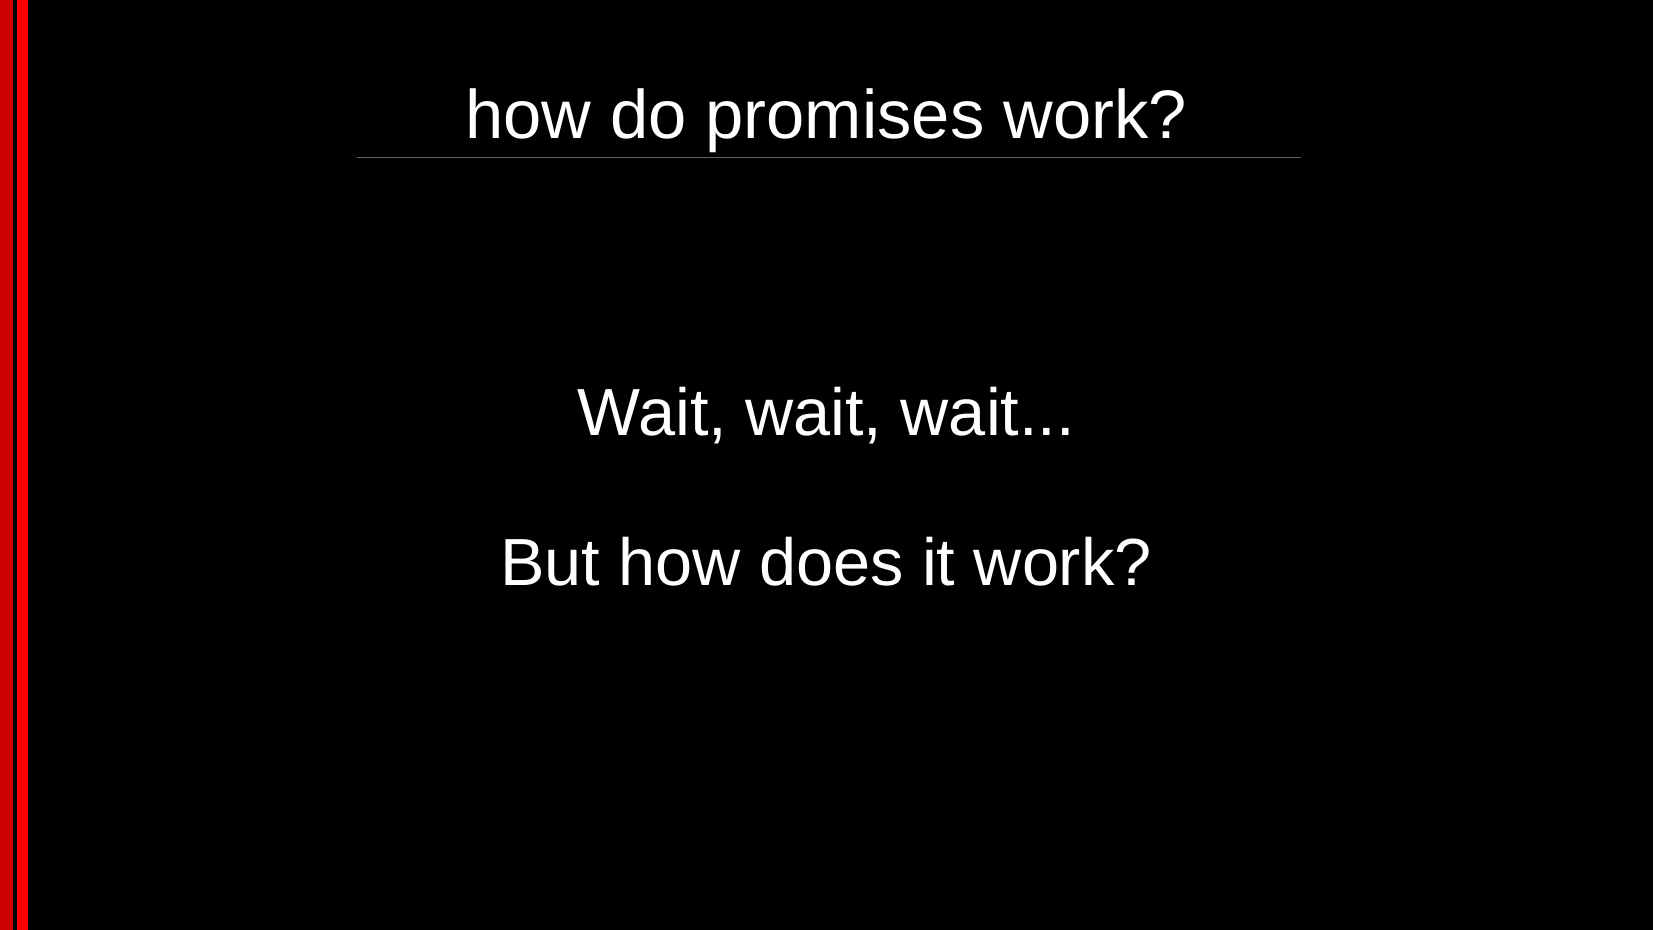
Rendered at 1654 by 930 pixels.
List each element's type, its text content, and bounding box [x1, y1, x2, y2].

subtitle Wait, wait, wait... But how does it work? [82, 217, 1571, 757]
title how do promises work? [82, 36, 1571, 193]
